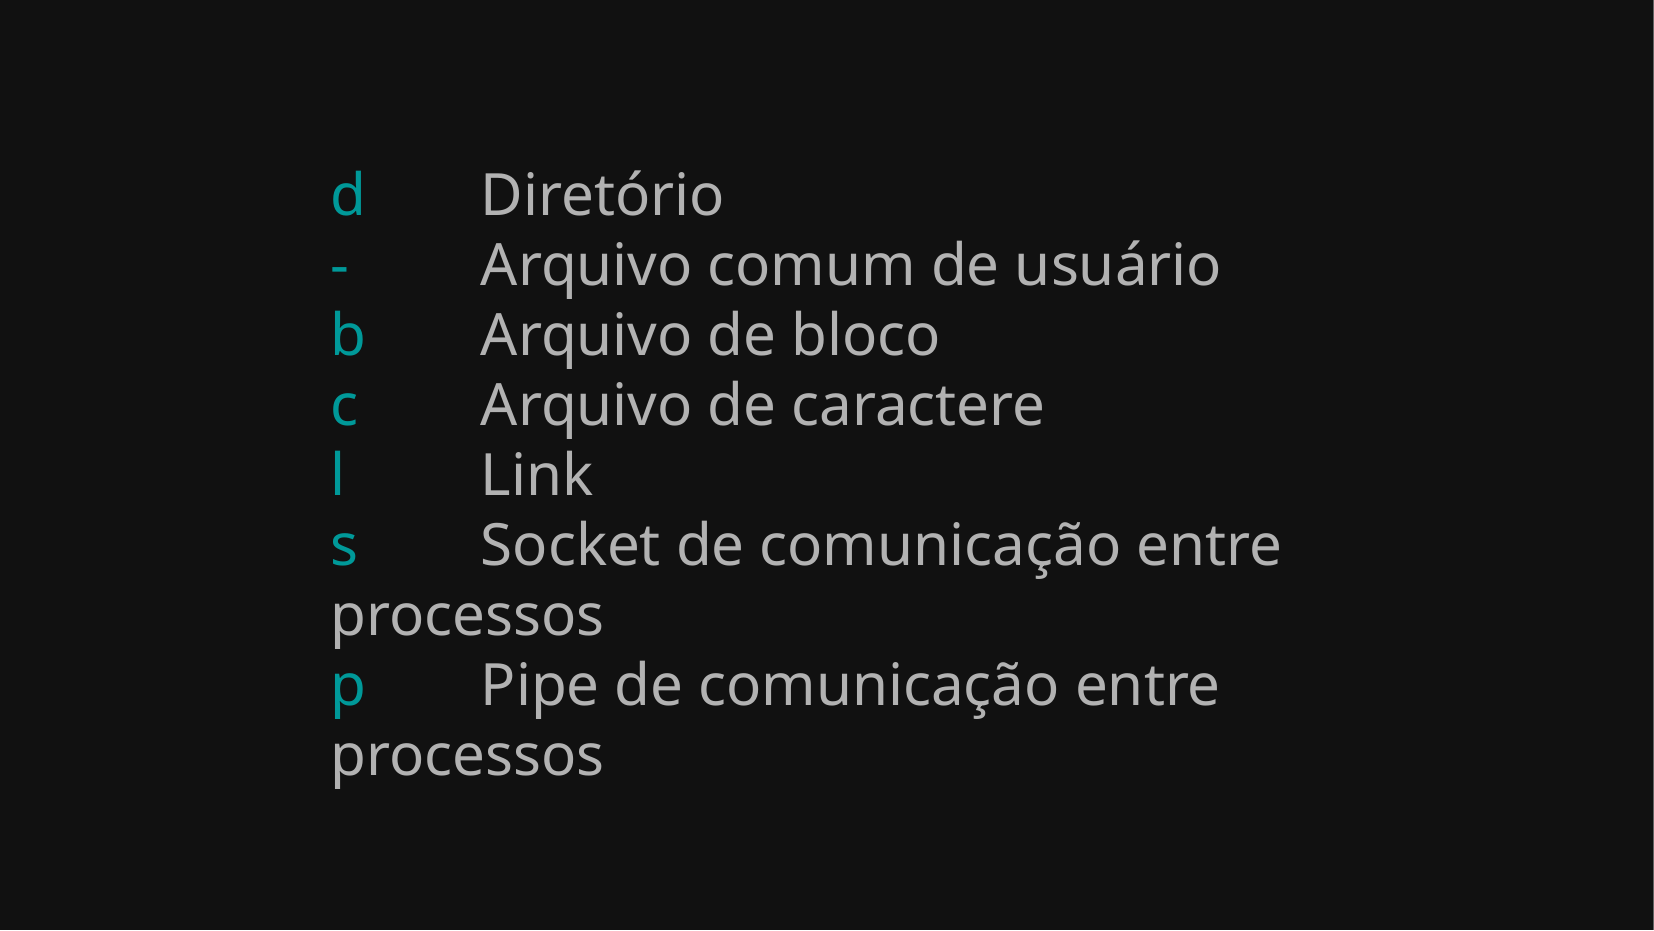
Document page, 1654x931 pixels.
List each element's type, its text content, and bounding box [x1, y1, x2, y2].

text_box d Diretório - Arquivo comum de usuário b Arquivo de bloco c Arquivo de caractere l Link s Socket de comunicação entre processos p Pipe de comunicação entre processos [330, 165, 1441, 780]
